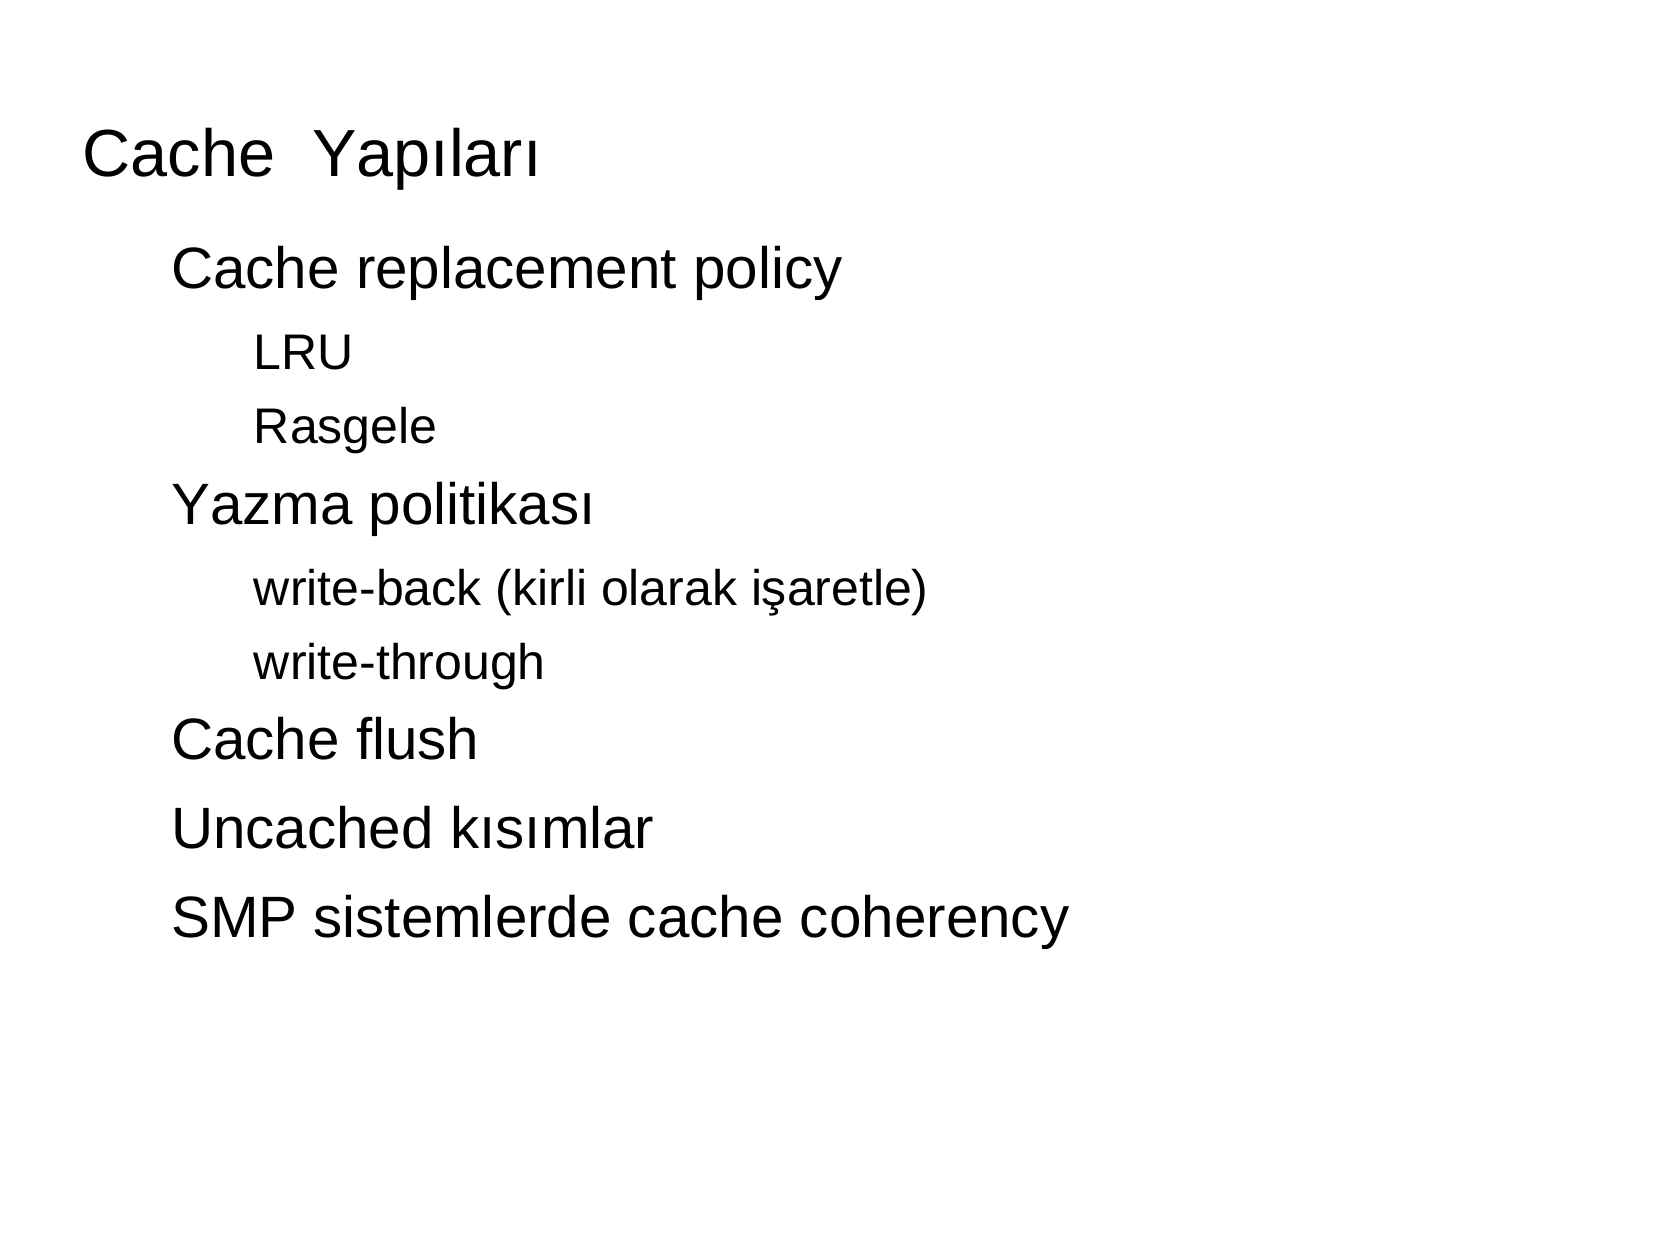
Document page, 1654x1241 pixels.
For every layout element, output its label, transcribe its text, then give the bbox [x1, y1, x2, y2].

title Cache Yapıları [82, 49, 1571, 257]
list Cache replacement policy LRU Rasgele Yazma politikası write-back (kirli olarak işaretle) write-through Cache flush Uncached kısımlar SMP sistemlerde cache coherency [76, 236, 1565, 1055]
